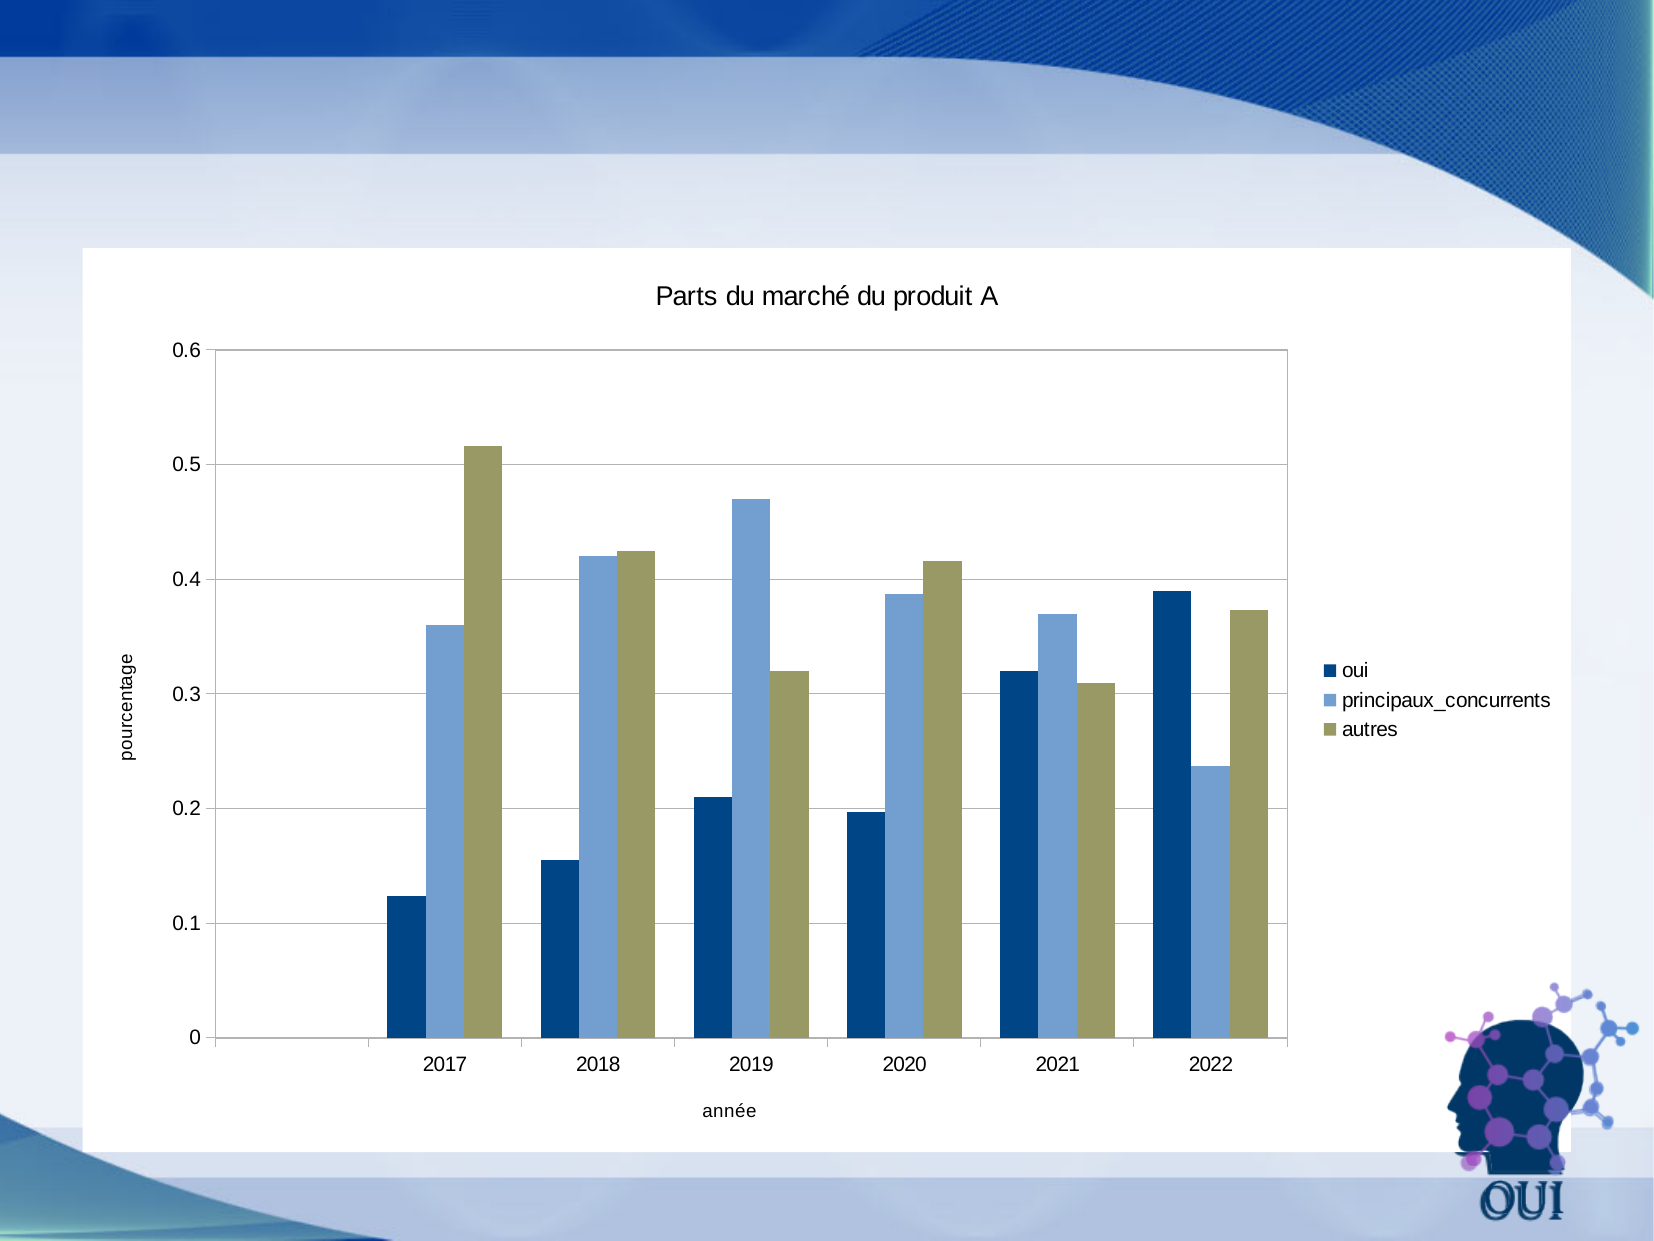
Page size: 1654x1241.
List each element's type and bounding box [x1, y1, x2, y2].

chart [82, 248, 1571, 1153]
picture [0, 0, 1654, 1241]
